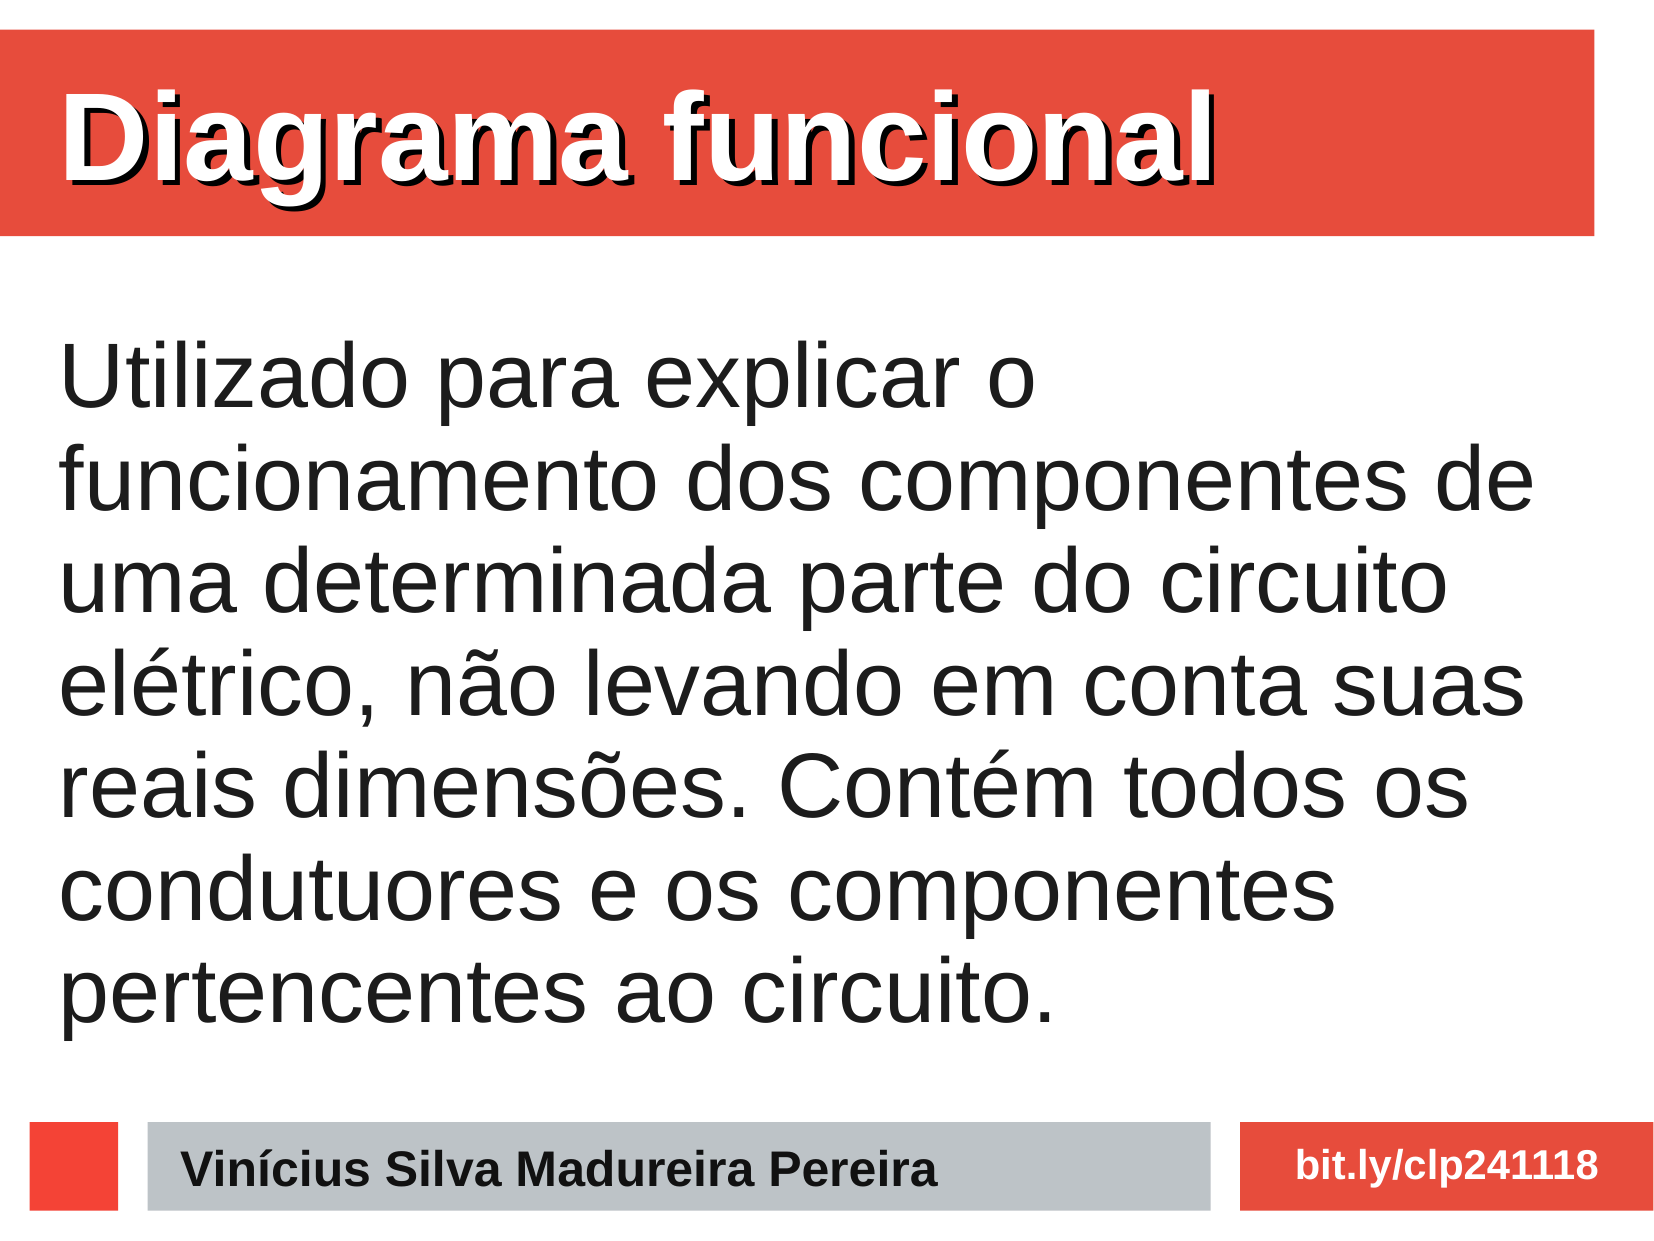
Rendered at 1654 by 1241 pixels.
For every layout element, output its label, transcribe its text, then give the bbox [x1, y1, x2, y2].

text_box bit.ly/clp241118 [1228, 1133, 1654, 1205]
text_box Vinícius Silva Madureira Pereira [165, 1133, 1170, 1205]
list Utilizado para explicar o funcionamento dos componentes de uma determinada parte do circuito elétrico, não levando em conta suas reais dimensões. Contém todos os condutuores e os componentes pertencentes ao circuito. [59, 324, 1565, 1093]
title Diagrama funcional [59, 59, 1595, 207]
